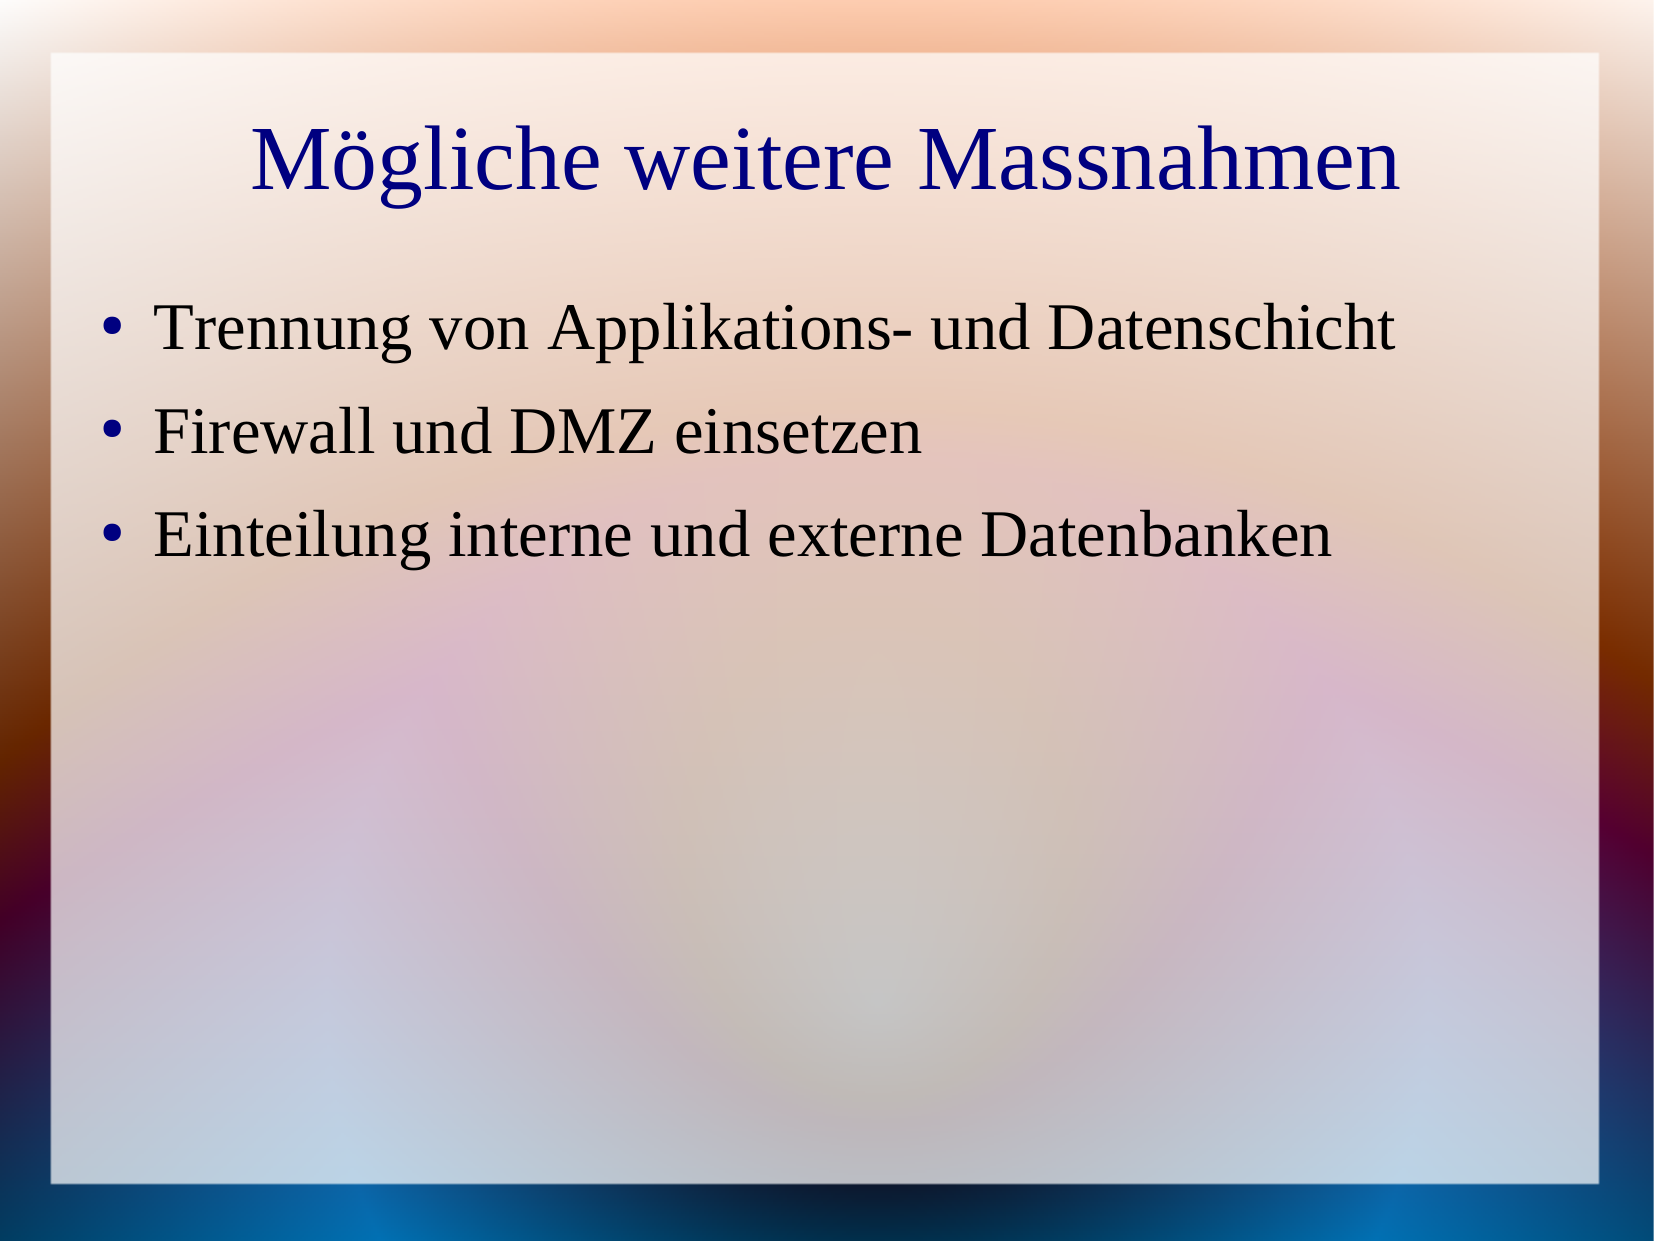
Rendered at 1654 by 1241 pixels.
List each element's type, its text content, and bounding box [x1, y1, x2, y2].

picture [0, 0, 1654, 1241]
title Mögliche weitere Massnahmen [82, 62, 1571, 256]
list Trennung von Applikations- und Datenschicht Firewall und DMZ einsetzen Einteilung interne und externe Datenbanken [82, 290, 1571, 1094]
